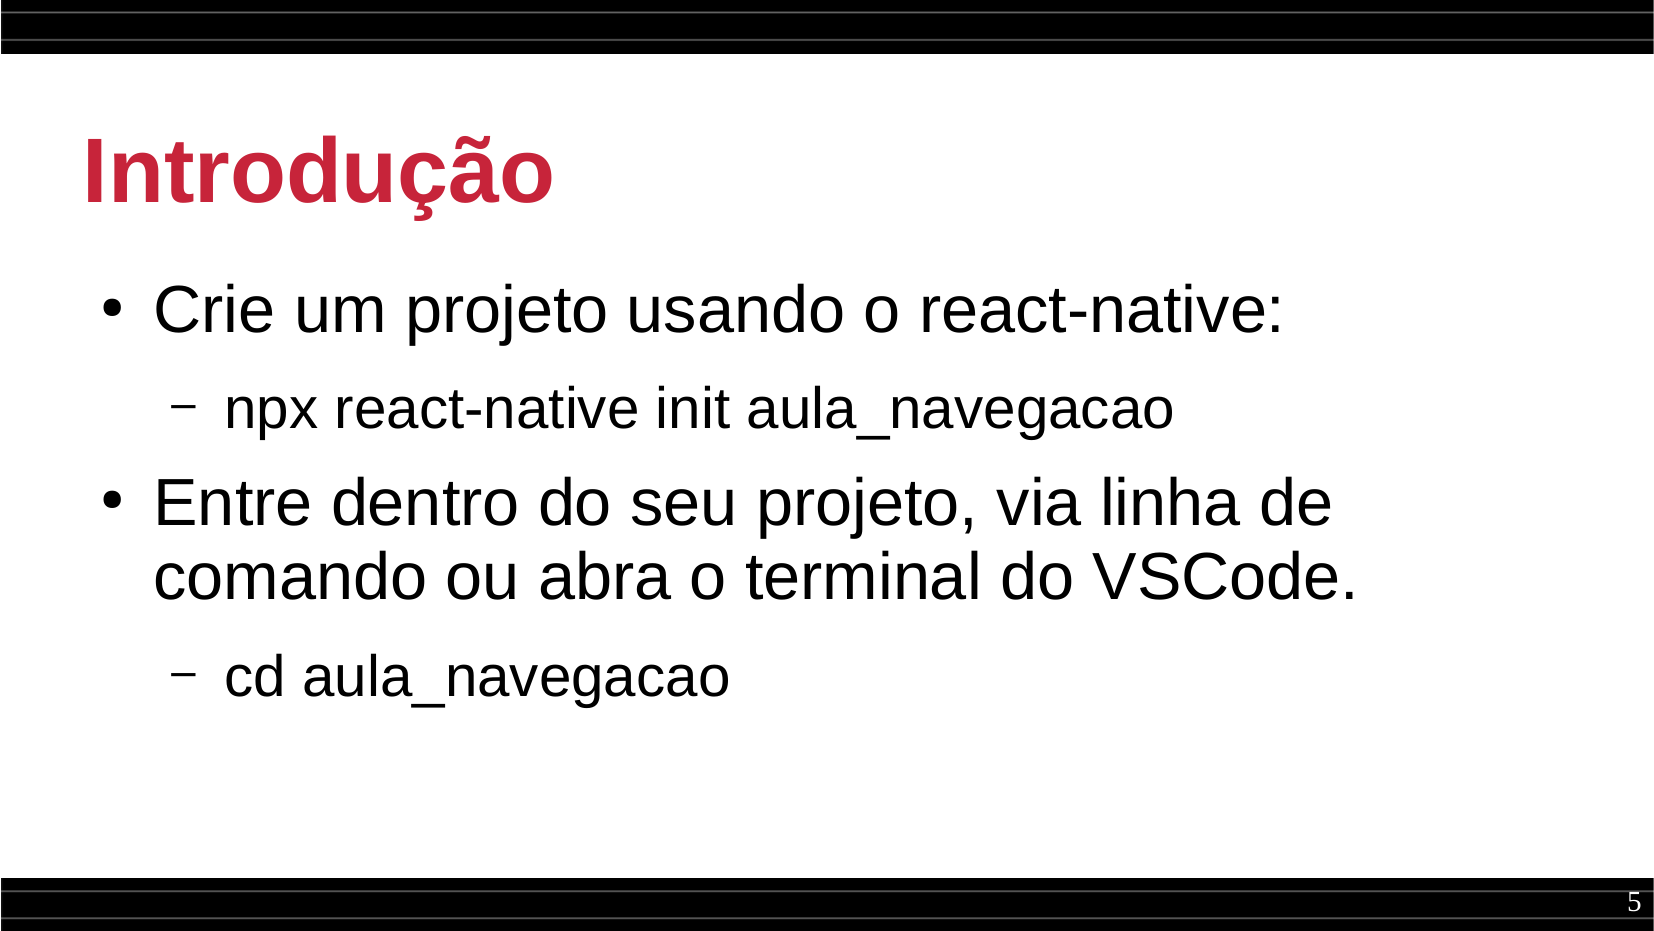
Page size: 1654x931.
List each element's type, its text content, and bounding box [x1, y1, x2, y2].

list Crie um projeto usando o react-native: npx react-native init aula_navegacao Entre dentro do seu projeto, via linha de comando ou abra o terminal do VSCode. cd aula_navegacao [82, 271, 1571, 758]
title Introdução [82, 92, 1571, 249]
picture [1, 0, 1654, 54]
picture [1, 878, 1654, 931]
